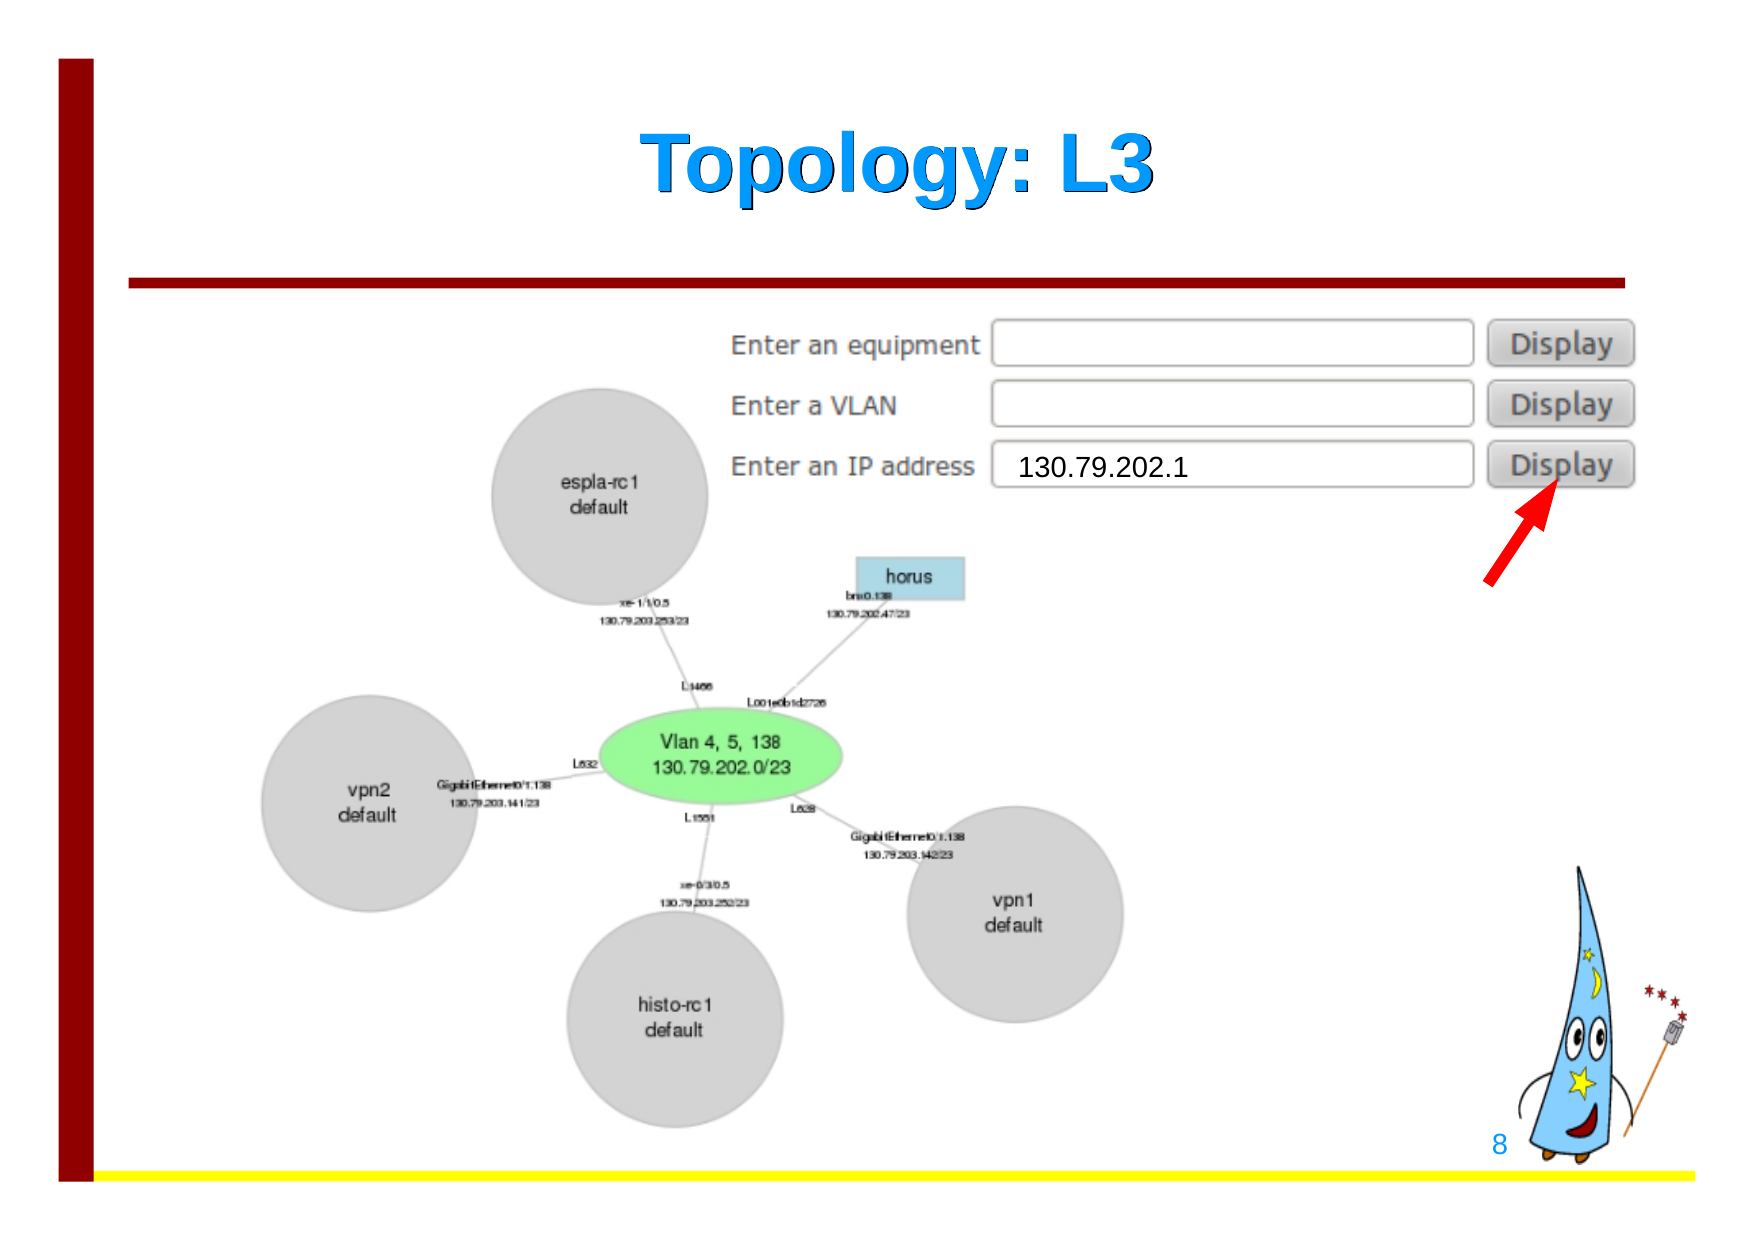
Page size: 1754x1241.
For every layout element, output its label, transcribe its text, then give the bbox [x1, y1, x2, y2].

text_box 130.79.202.1 [1003, 443, 1287, 508]
picture [1518, 865, 1687, 1165]
picture [165, 311, 1644, 1155]
title Topology: L3 [152, 74, 1643, 252]
